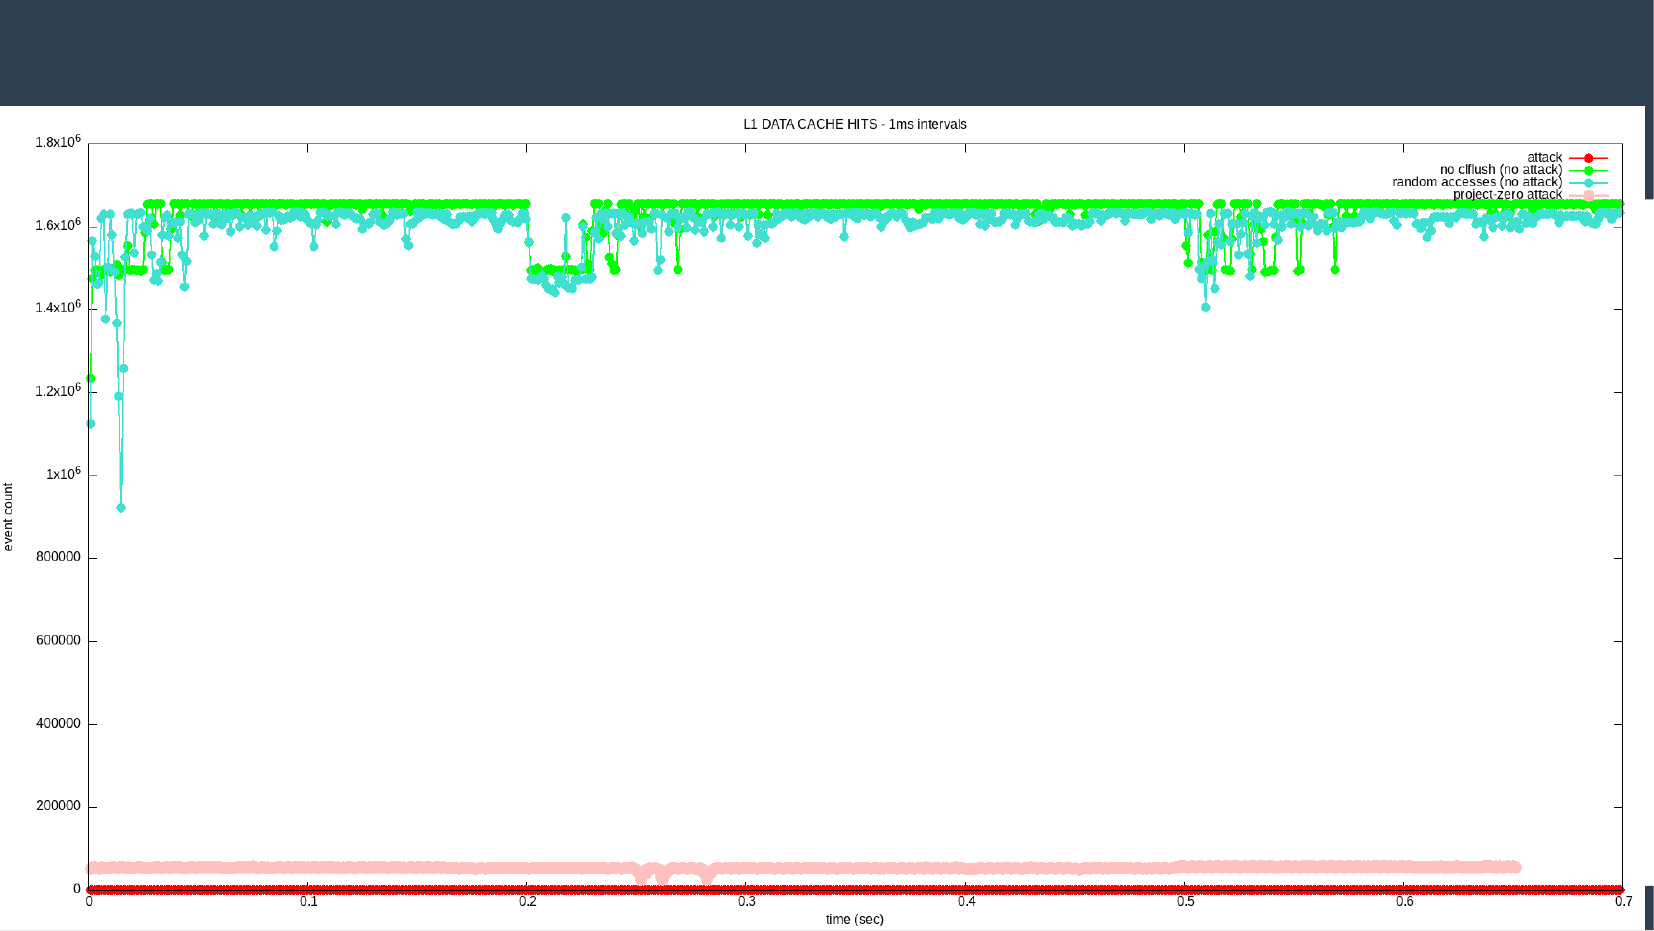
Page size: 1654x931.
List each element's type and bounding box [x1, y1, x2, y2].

picture [0, 106, 1645, 930]
